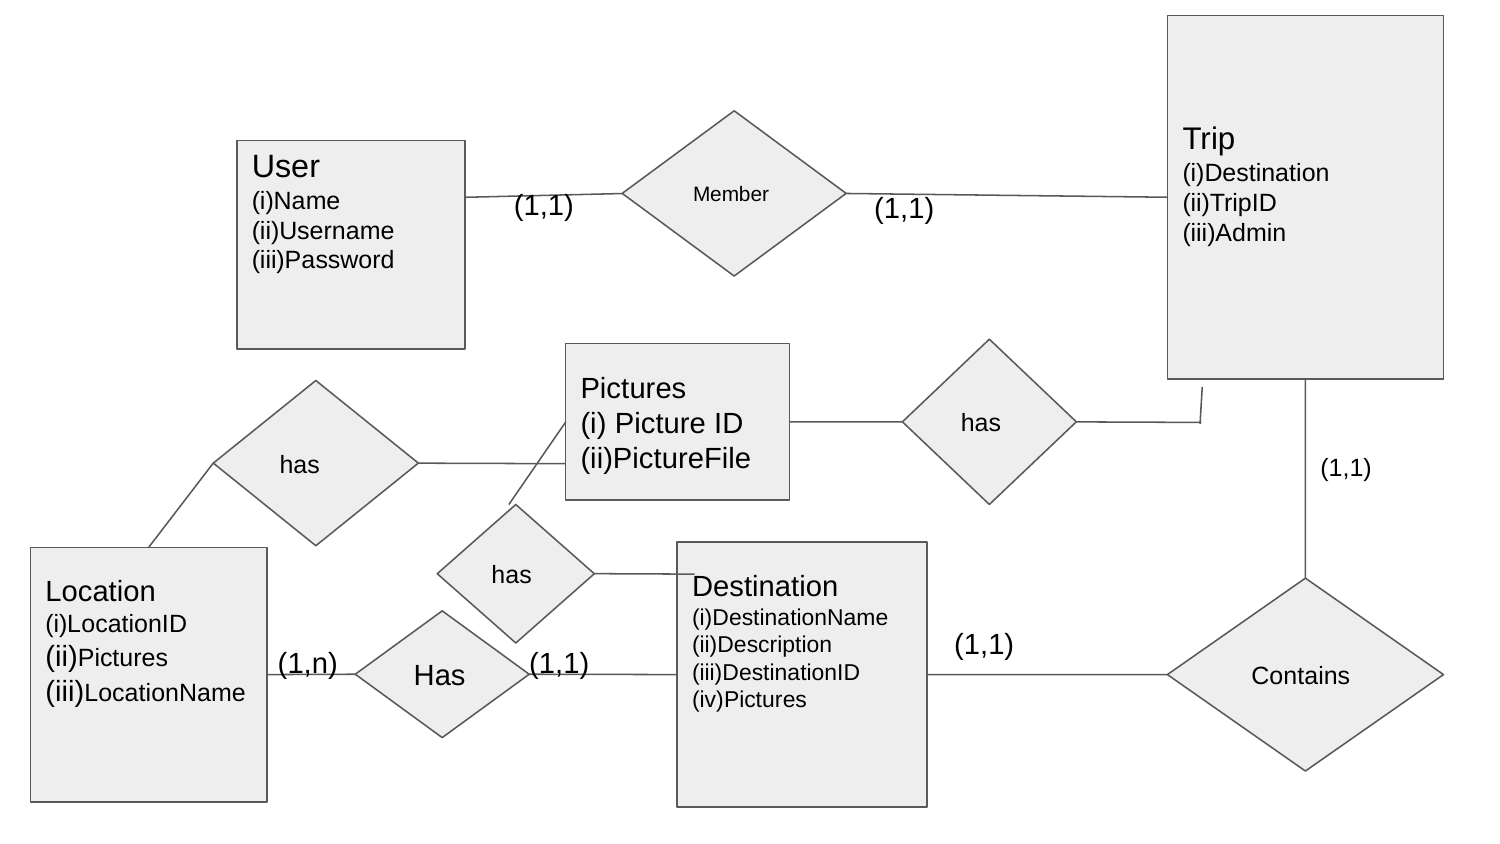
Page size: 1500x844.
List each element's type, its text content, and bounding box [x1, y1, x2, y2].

text_box (1,1) [939, 610, 1033, 676]
text_box has [213, 380, 418, 546]
text_box (1,1) [498, 171, 624, 237]
text_box (1,1) [859, 174, 985, 240]
title User (i)Name (ii)Username (iii)Password [236, 45, 466, 349]
text_box Pictures (i) Picture ID (ii)PictureFile [565, 343, 790, 501]
text_box has [903, 339, 1076, 505]
text_box has [437, 504, 594, 643]
text_box Has [356, 610, 514, 738]
text_box (1,1) [514, 628, 608, 694]
text_box Location (i)LocationID (ii)Pictures (iii)LocationName [30, 547, 268, 802]
text_box Destination (i)DestinationName (ii)Description (iii)DestinationID (iv)Pictures [677, 542, 928, 808]
text_box Trip (i)Destination (ii)TripID (iii)Admin [1167, 15, 1444, 379]
text_box (1,n) [237, 628, 356, 694]
text_box Member [624, 110, 846, 277]
text_box (1,1) [1305, 436, 1399, 497]
text_box Contains [1168, 579, 1444, 772]
